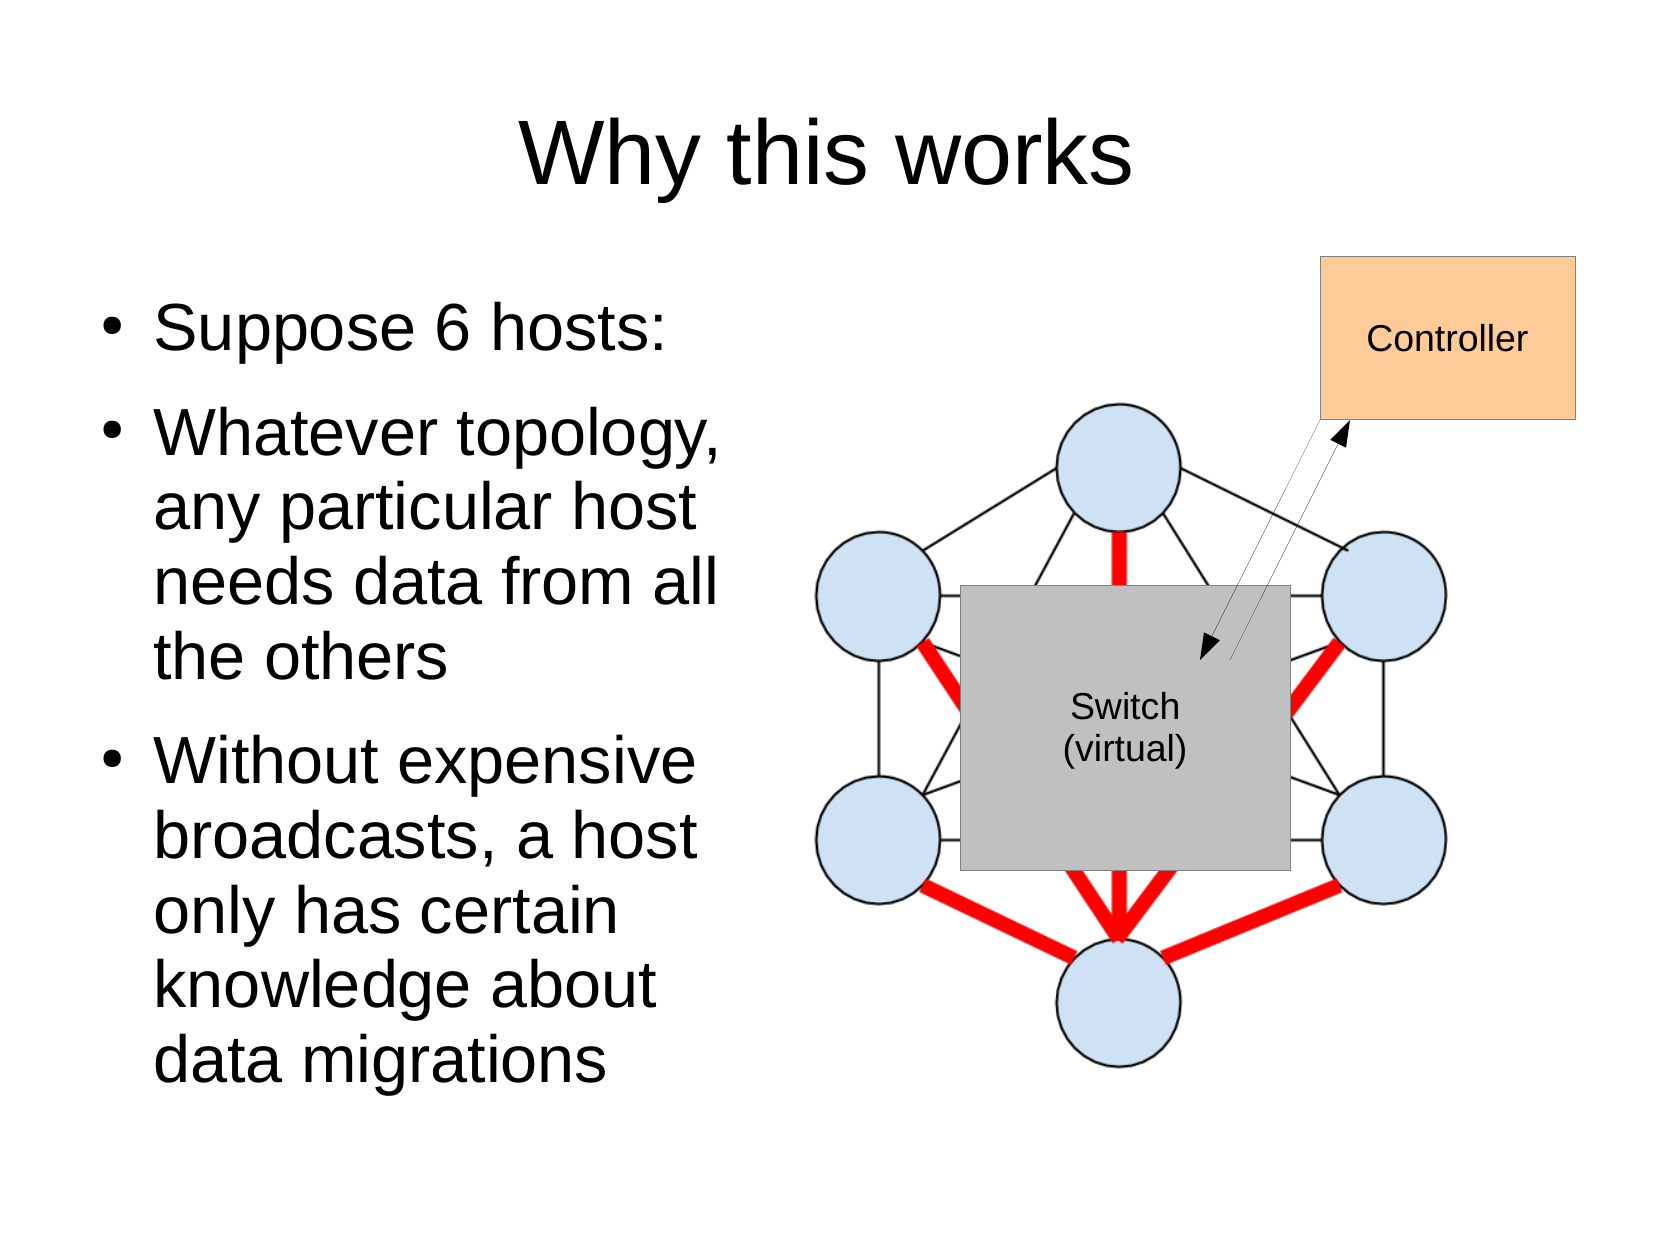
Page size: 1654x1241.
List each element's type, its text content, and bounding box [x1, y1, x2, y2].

text_box Switch (virtual) [960, 585, 1291, 871]
list Suppose 6 hosts: Whatever topology, any particular host needs data from all the others Without expensive broadcasts, a host only has certain knowledge about data migrations [82, 290, 736, 1201]
picture [1239, 420, 1349, 585]
text_box Controller [1320, 256, 1576, 420]
title Why this works [82, 49, 1571, 257]
picture [509, 341, 1654, 1241]
